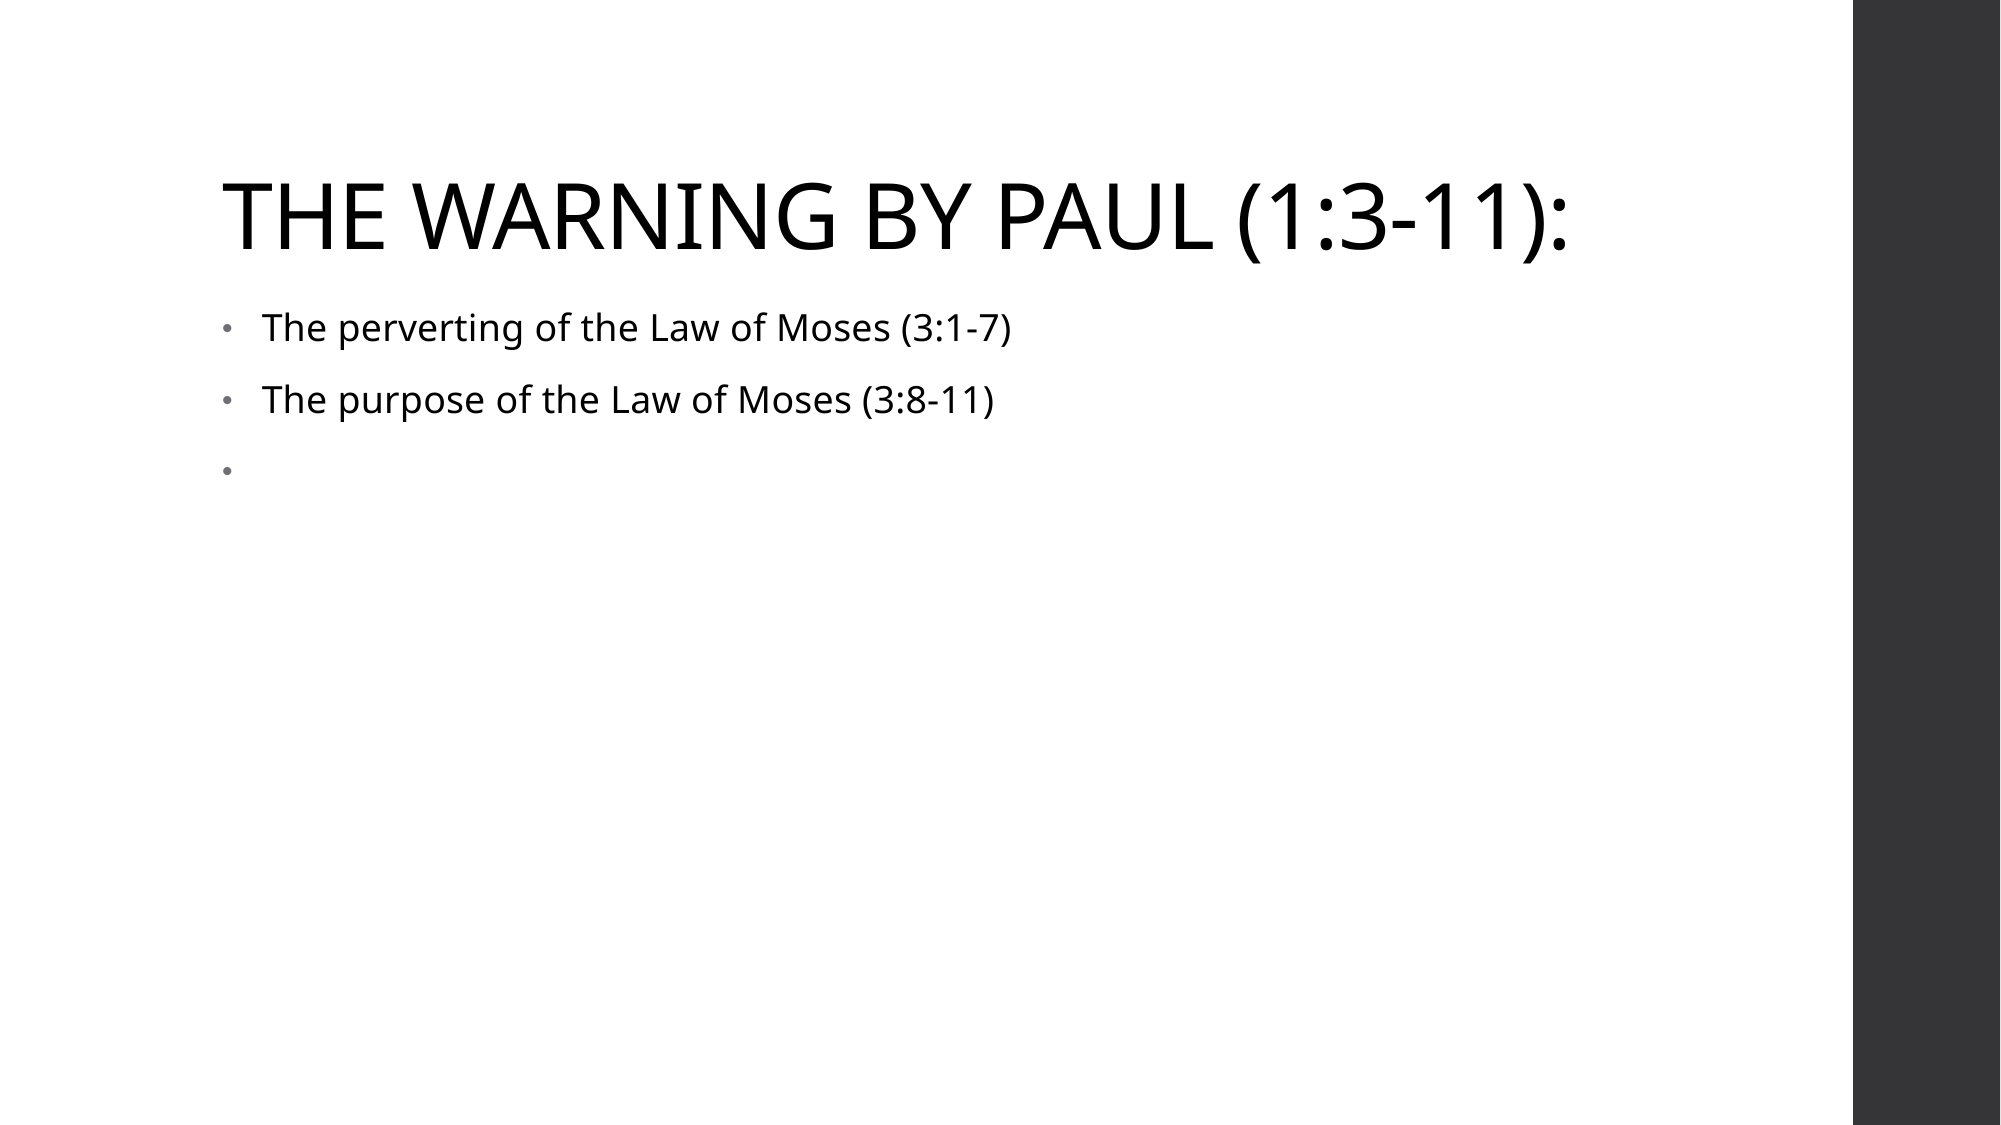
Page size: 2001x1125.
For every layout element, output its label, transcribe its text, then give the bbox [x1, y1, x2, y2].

list The perverting of the Law of Moses (3:1-7) The purpose of the Law of Moses (3:8-11) [206, 299, 1617, 1014]
title THE WARNING BY PAUL (1:3-11): [206, 60, 1797, 278]
